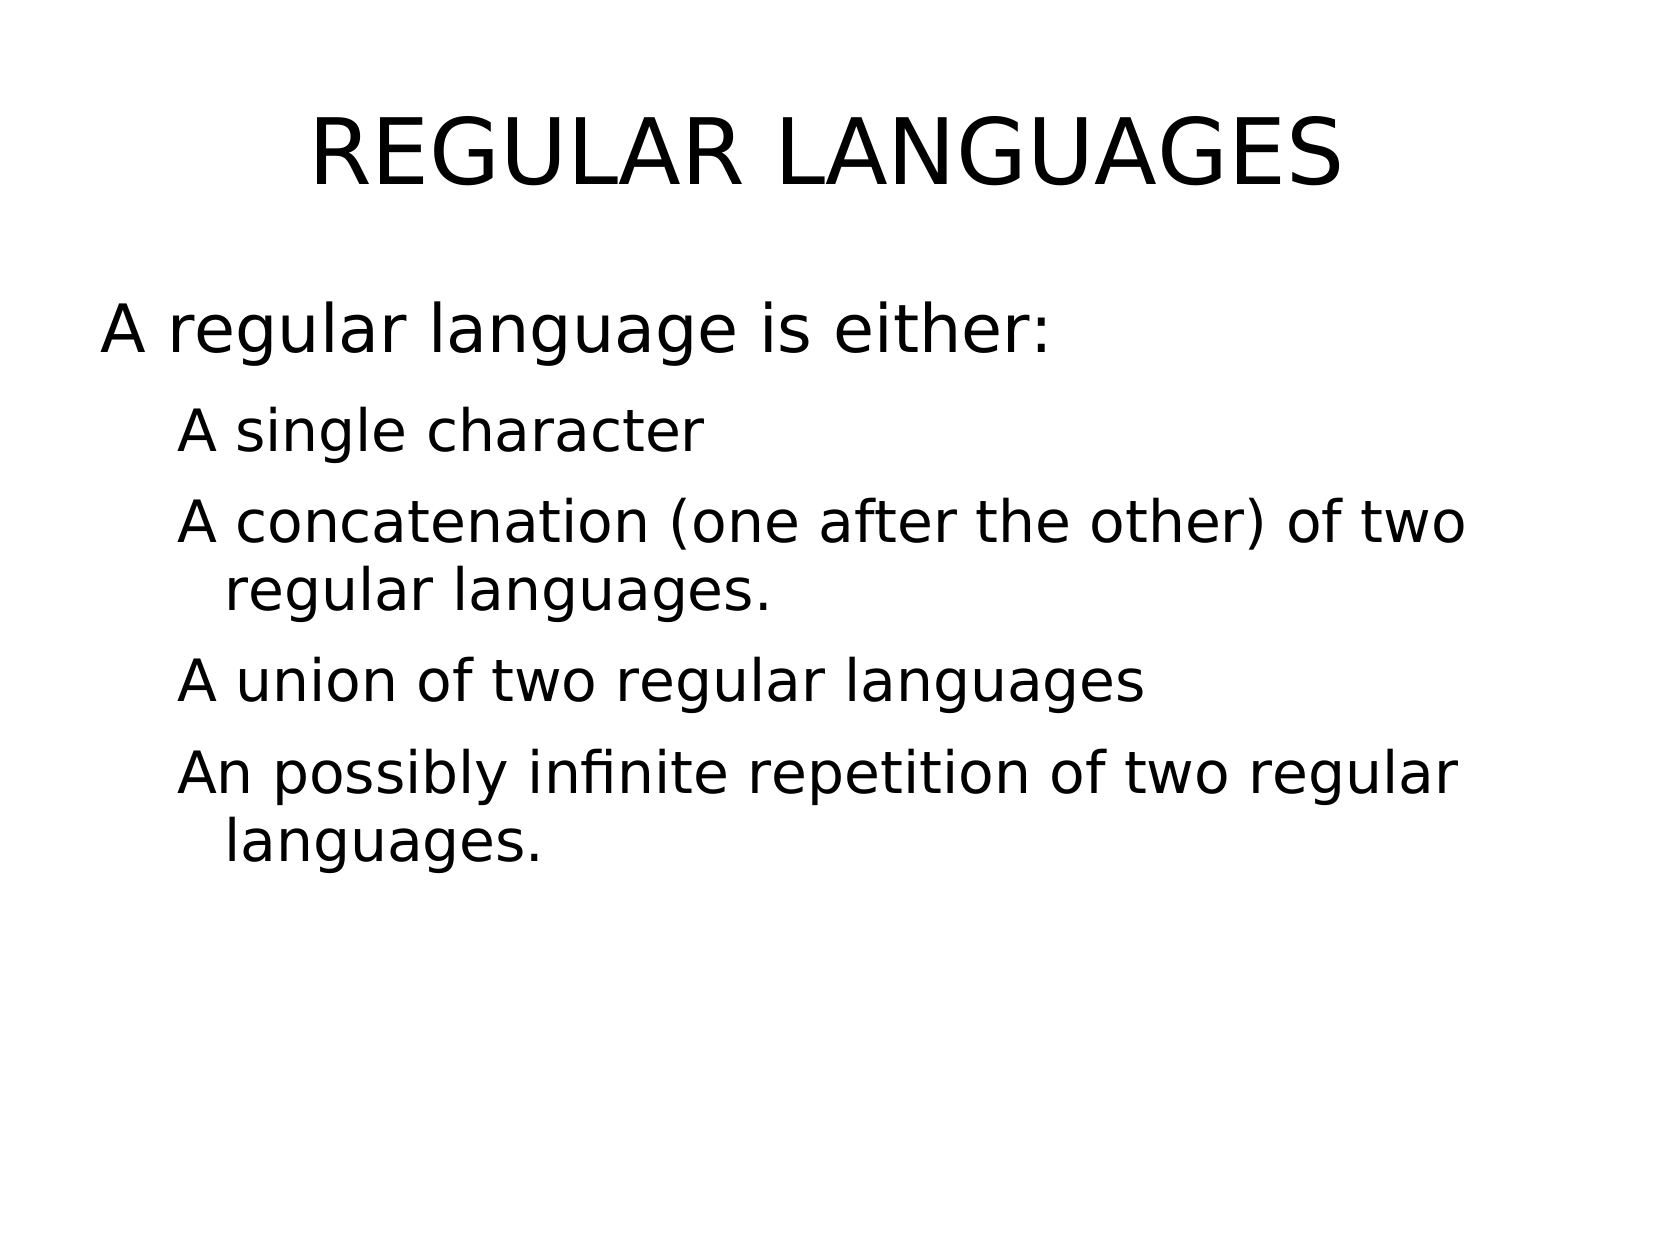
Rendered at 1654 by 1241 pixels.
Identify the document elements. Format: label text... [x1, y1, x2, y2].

list A regular language is either: A single character A concatenation (one after the other) of two regular languages. A union of two regular languages An possibly infinite repetition of two regular languages. [82, 290, 1571, 1109]
title REGULAR LANGUAGES [82, 49, 1571, 257]
